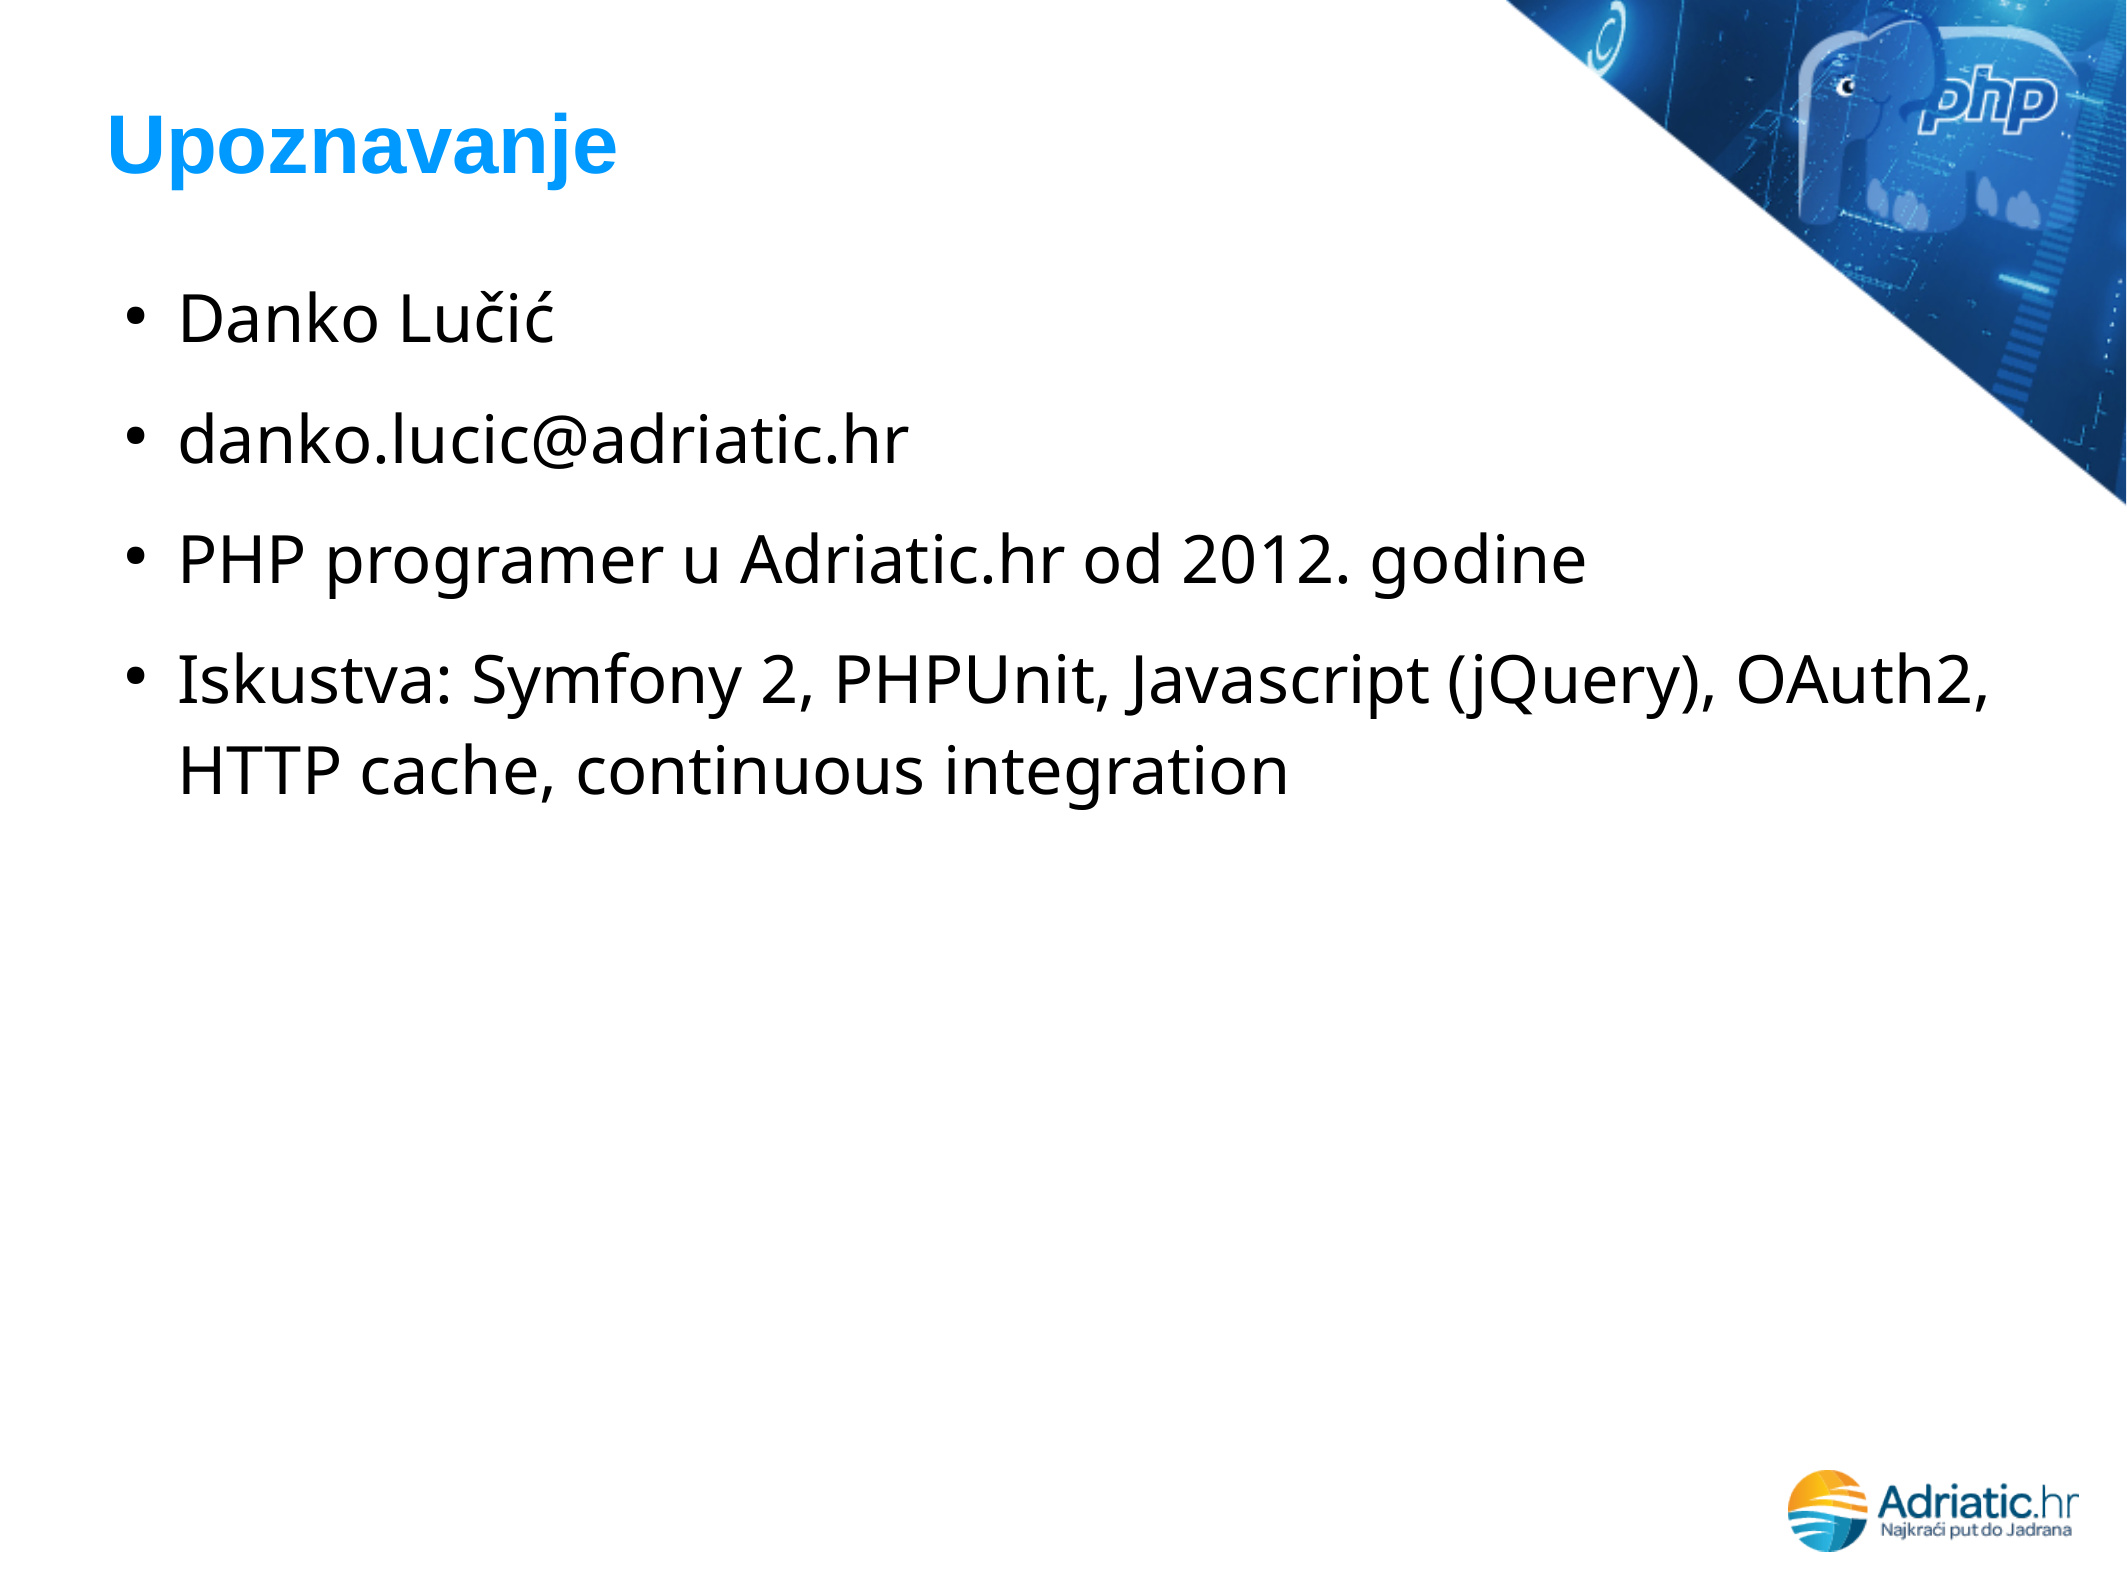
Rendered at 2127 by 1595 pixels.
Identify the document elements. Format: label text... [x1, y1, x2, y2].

picture [1505, 0, 2127, 625]
list Danko Lučić danko.lucic@adriatic.hr PHP programer u Adriatic.hr od 2012. godine Iskustva: Symfony 2, PHPUnit, Javascript (jQuery), OAuth2, HTTP cache, continuous integration [106, 271, 2020, 1453]
picture [1788, 1470, 2079, 1552]
title Upoznavanje [106, 70, 1630, 219]
